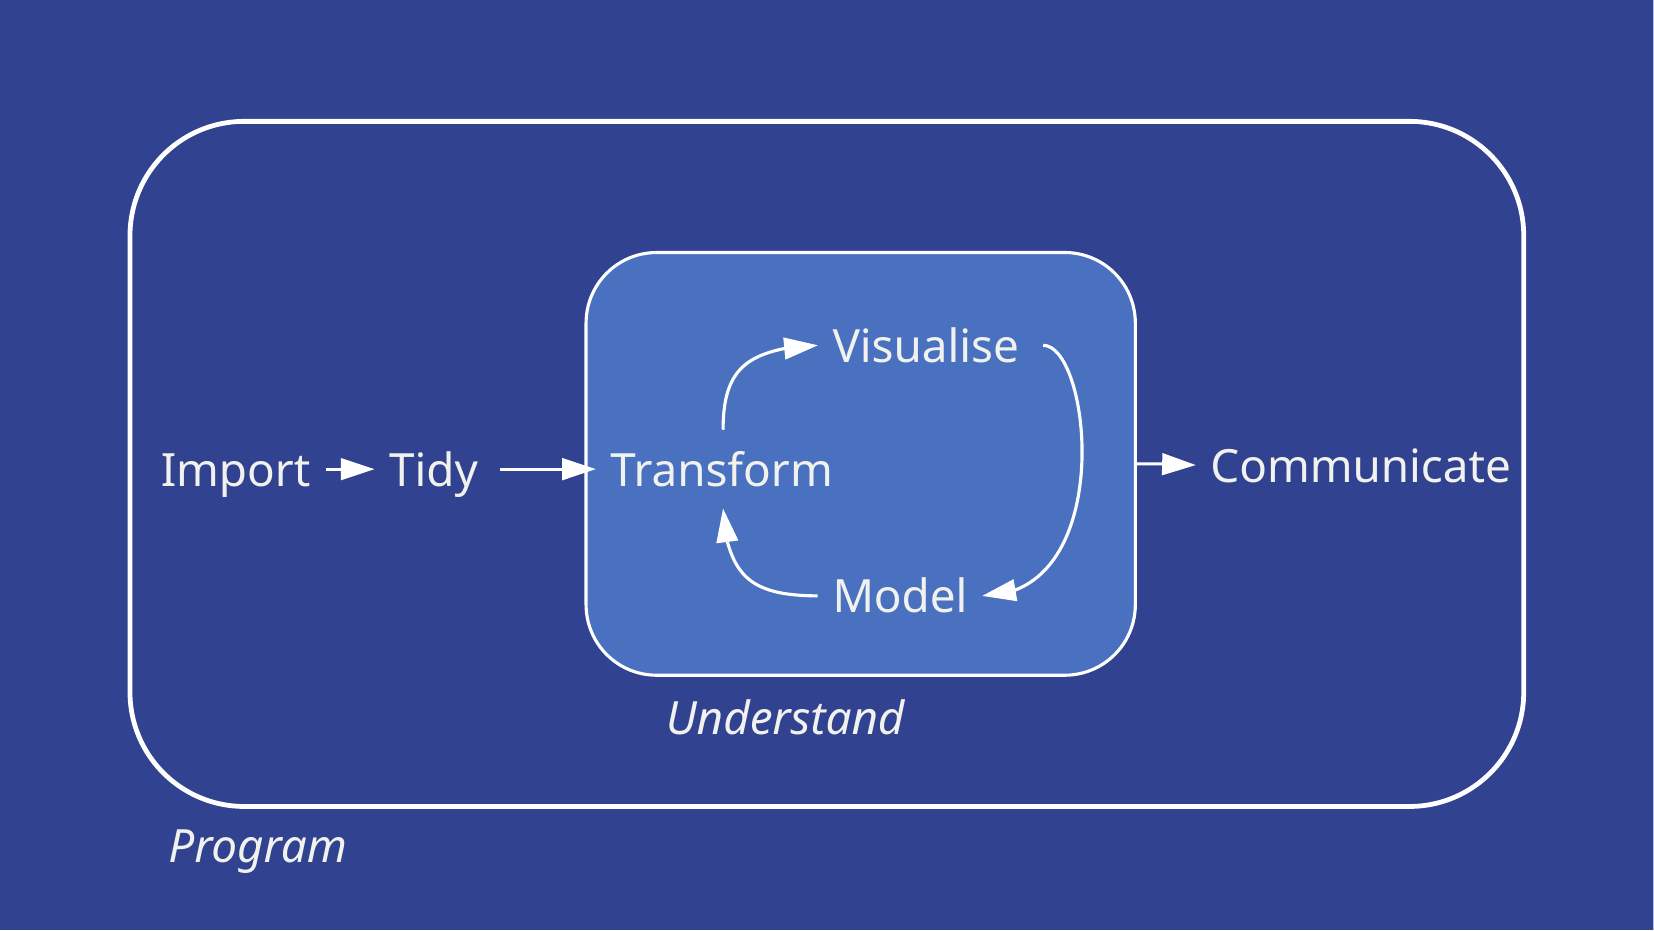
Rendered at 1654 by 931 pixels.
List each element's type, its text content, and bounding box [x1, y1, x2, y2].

text_box [586, 252, 1136, 676]
text_box Understand [651, 677, 933, 757]
text_box Model [817, 556, 978, 636]
text_box Tidy [374, 429, 501, 509]
text_box Visualise [817, 305, 1044, 385]
text_box Transform [595, 429, 851, 509]
text_box Program [153, 806, 365, 886]
text_box Communicate [1195, 425, 1512, 505]
text_box Import [146, 429, 325, 509]
